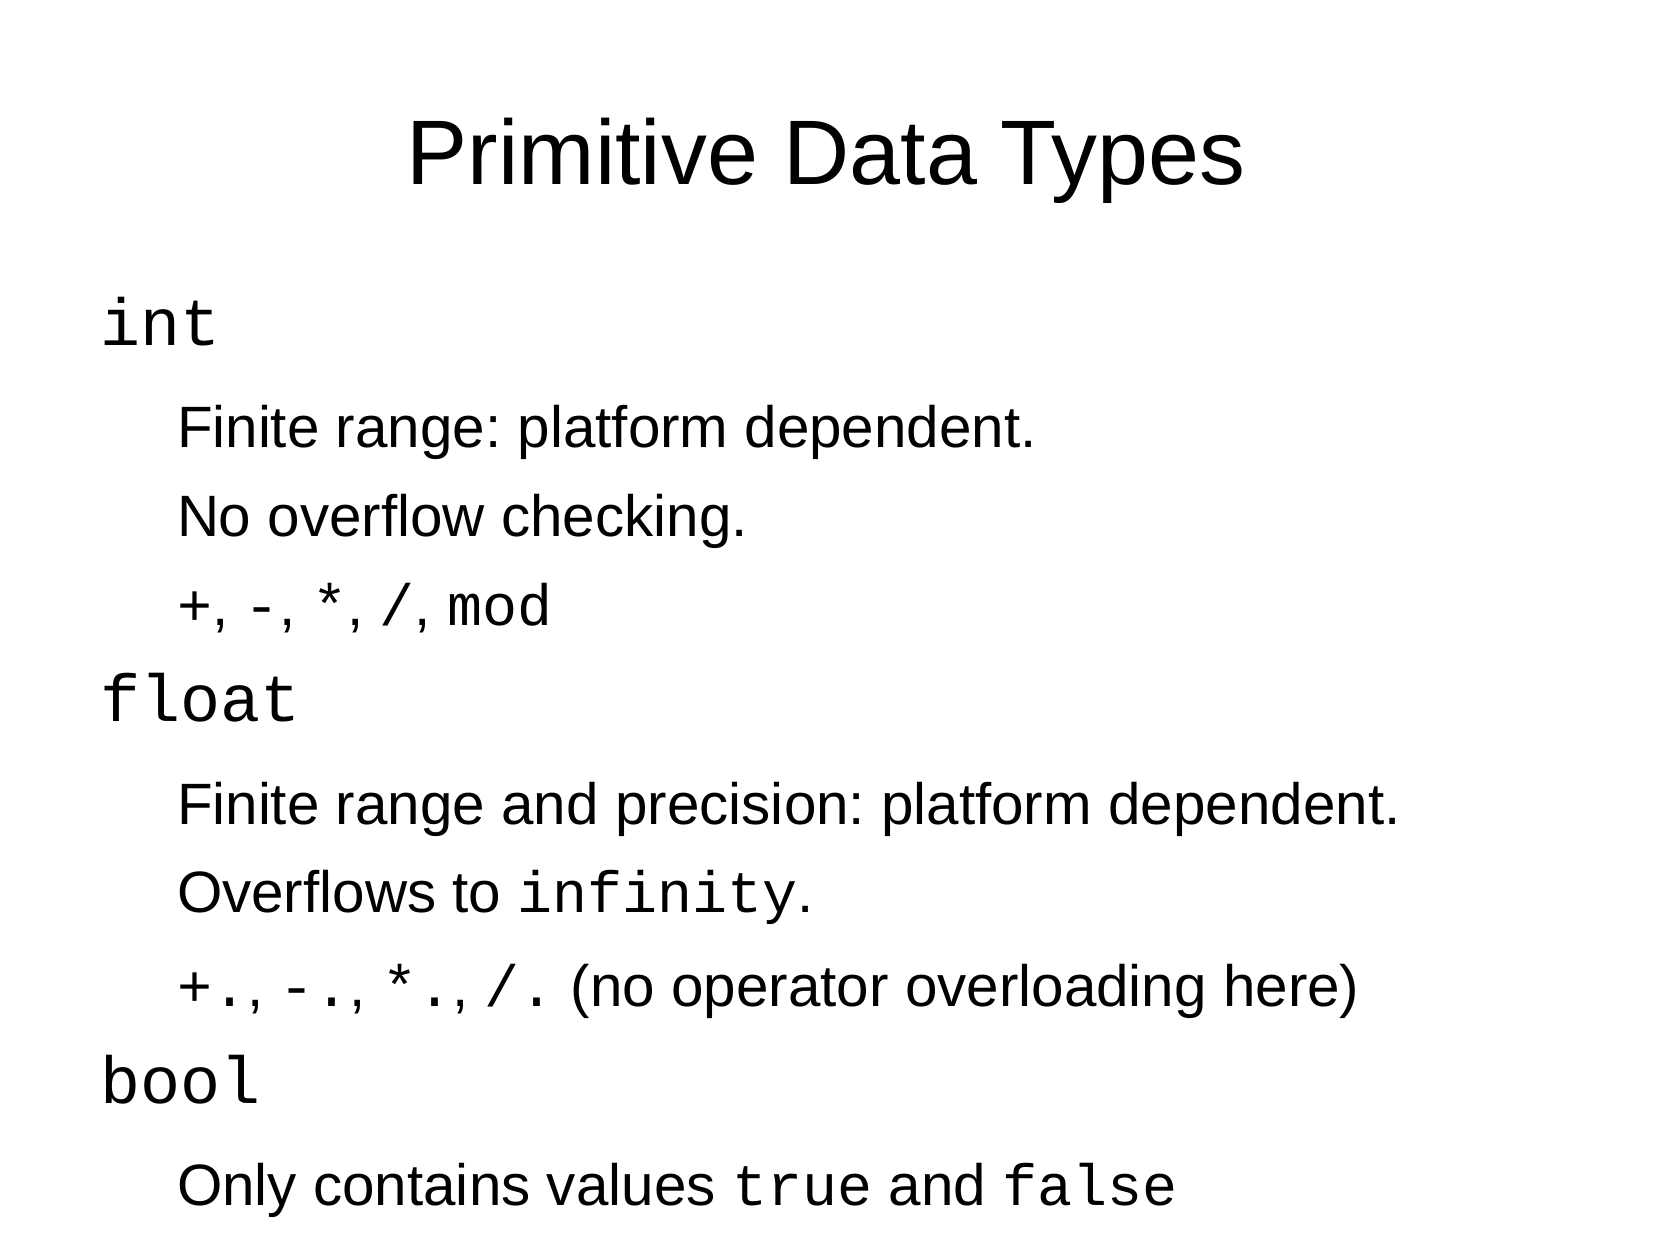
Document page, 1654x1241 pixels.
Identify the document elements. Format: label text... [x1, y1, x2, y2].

title Primitive Data Types [82, 56, 1571, 250]
list int Finite range: platform dependent. No overflow checking. +, -, *, /, mod float Finite range and precision: platform dependent. Overflows to infinity. +., -., *., /. (no operator overloading here) bool Only contains values true and false [82, 290, 1571, 1214]
